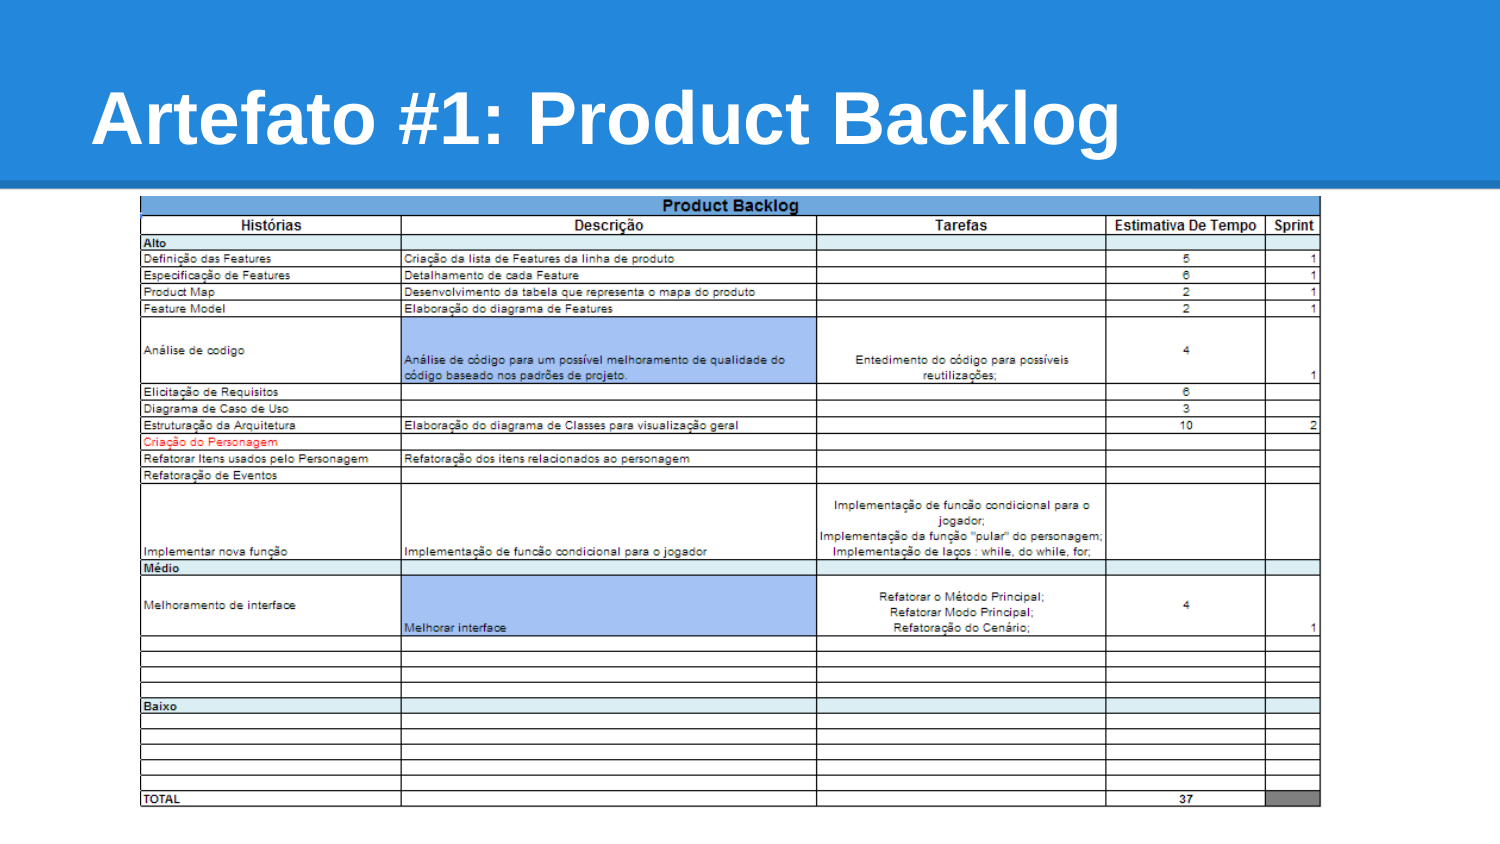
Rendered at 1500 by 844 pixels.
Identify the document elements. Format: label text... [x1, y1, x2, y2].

picture [140, 196, 1322, 808]
title Artefato #1: Product Backlog [75, 33, 1425, 175]
